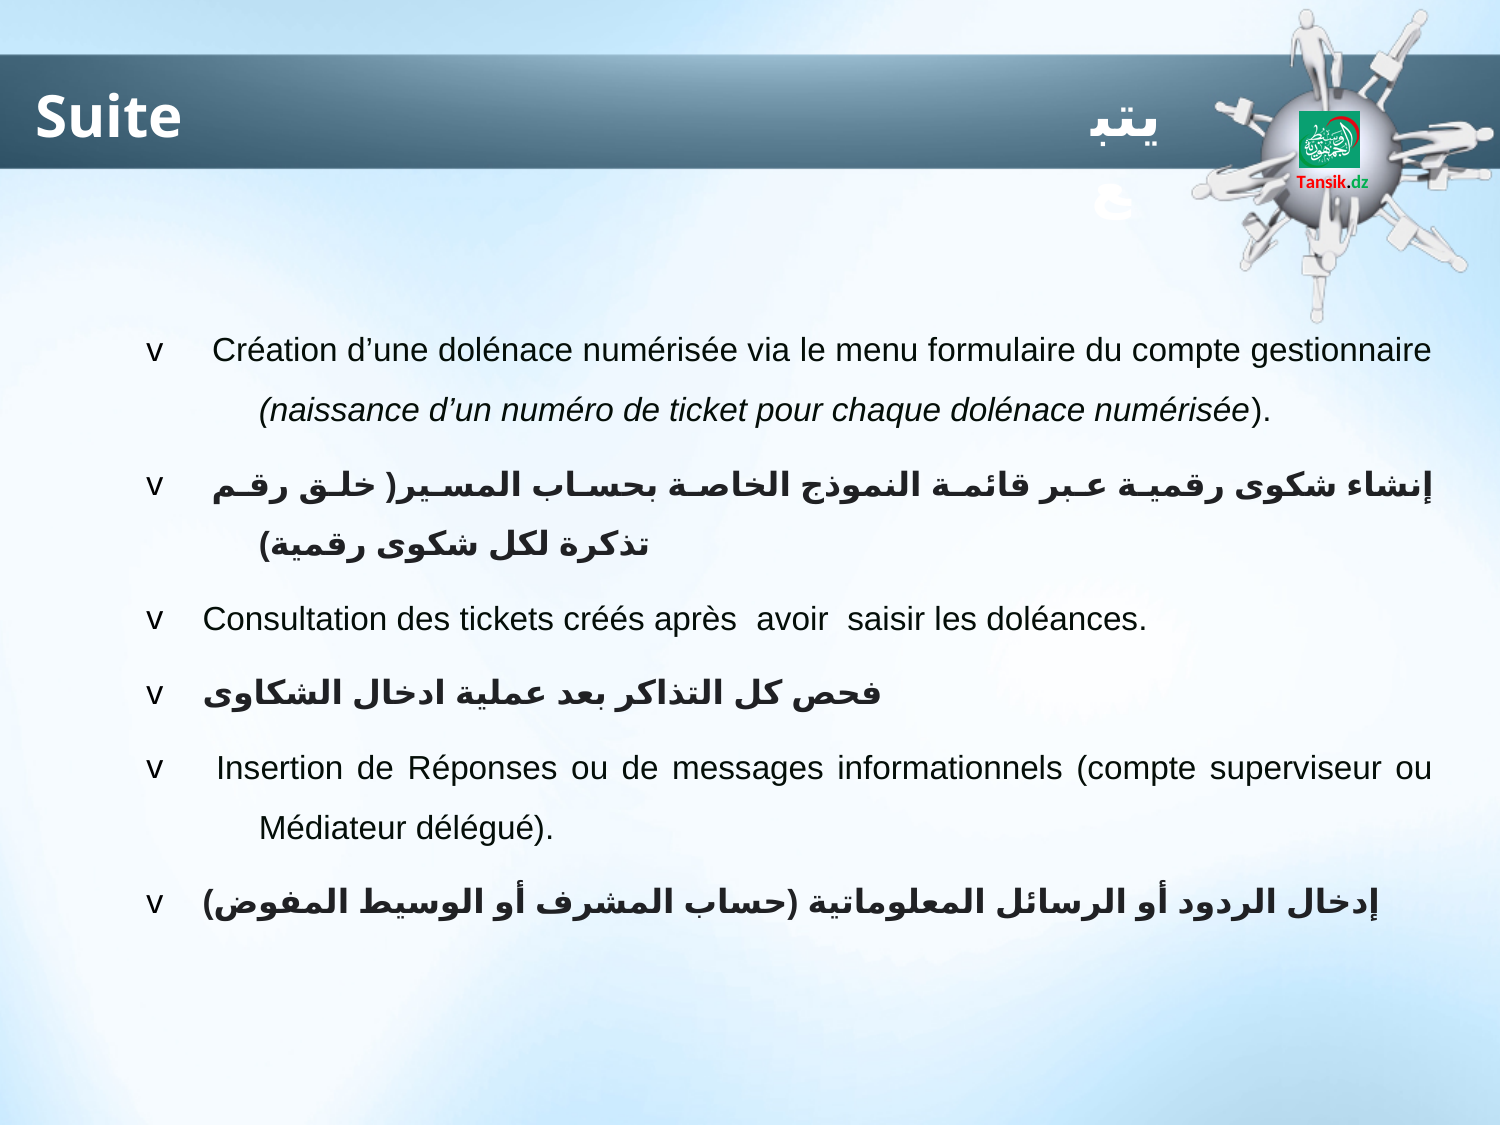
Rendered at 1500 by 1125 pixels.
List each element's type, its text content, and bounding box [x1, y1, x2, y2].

text_box يتبع [1076, 70, 1194, 154]
picture [1299, 111, 1360, 161]
title Suite [20, 71, 232, 155]
text_box Tansik.dz [1281, 161, 1386, 197]
text_box Création d’une dolénace numérisée via le menu formulaire du compte gestionnaire (naissance d’un numéro de ticket pour chaque dolénace numérisée). إنشاء شكوى رقمية عبر قائمة النموذج الخاصة بحساب المسير( خلق رقم تذكرة لكل شكوى رقمية) Consultation des tickets créés après avoir saisir les doléances. فحص كل التذاكر بعد عملية ادخال الشكاوى Insertion de Réponses ou de messages informationnels (compte superviseur ou Médiateur délégué). إدخال الردود أو الرسائل المعلوماتية (حساب المشرف أو الوسيط المفوض) [0, 246, 1449, 1014]
